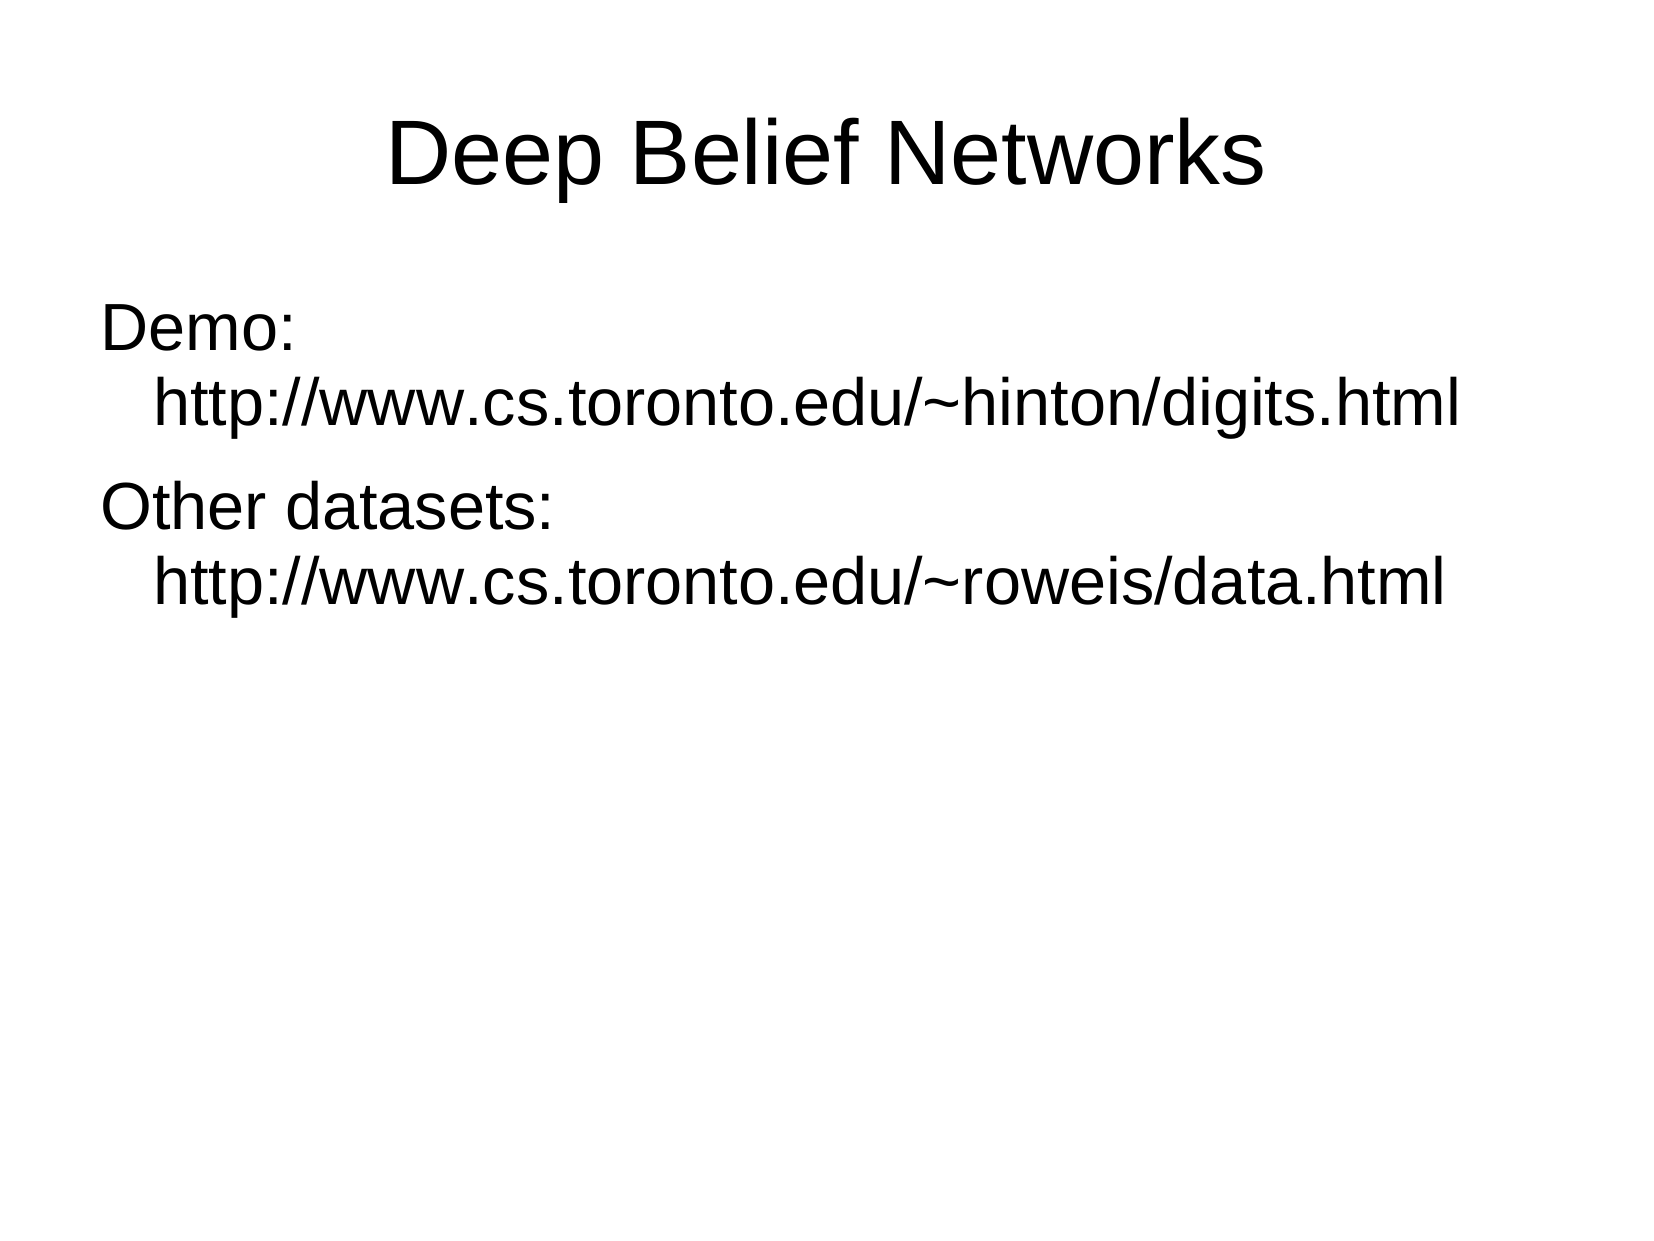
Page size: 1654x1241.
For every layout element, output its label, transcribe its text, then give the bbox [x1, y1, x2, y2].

title Deep Belief Networks [82, 49, 1571, 257]
list Demo: http://www.cs.toronto.edu/~hinton/digits.html Other datasets: http://www.cs.toronto.edu/~roweis/data.html [82, 290, 1571, 1109]
